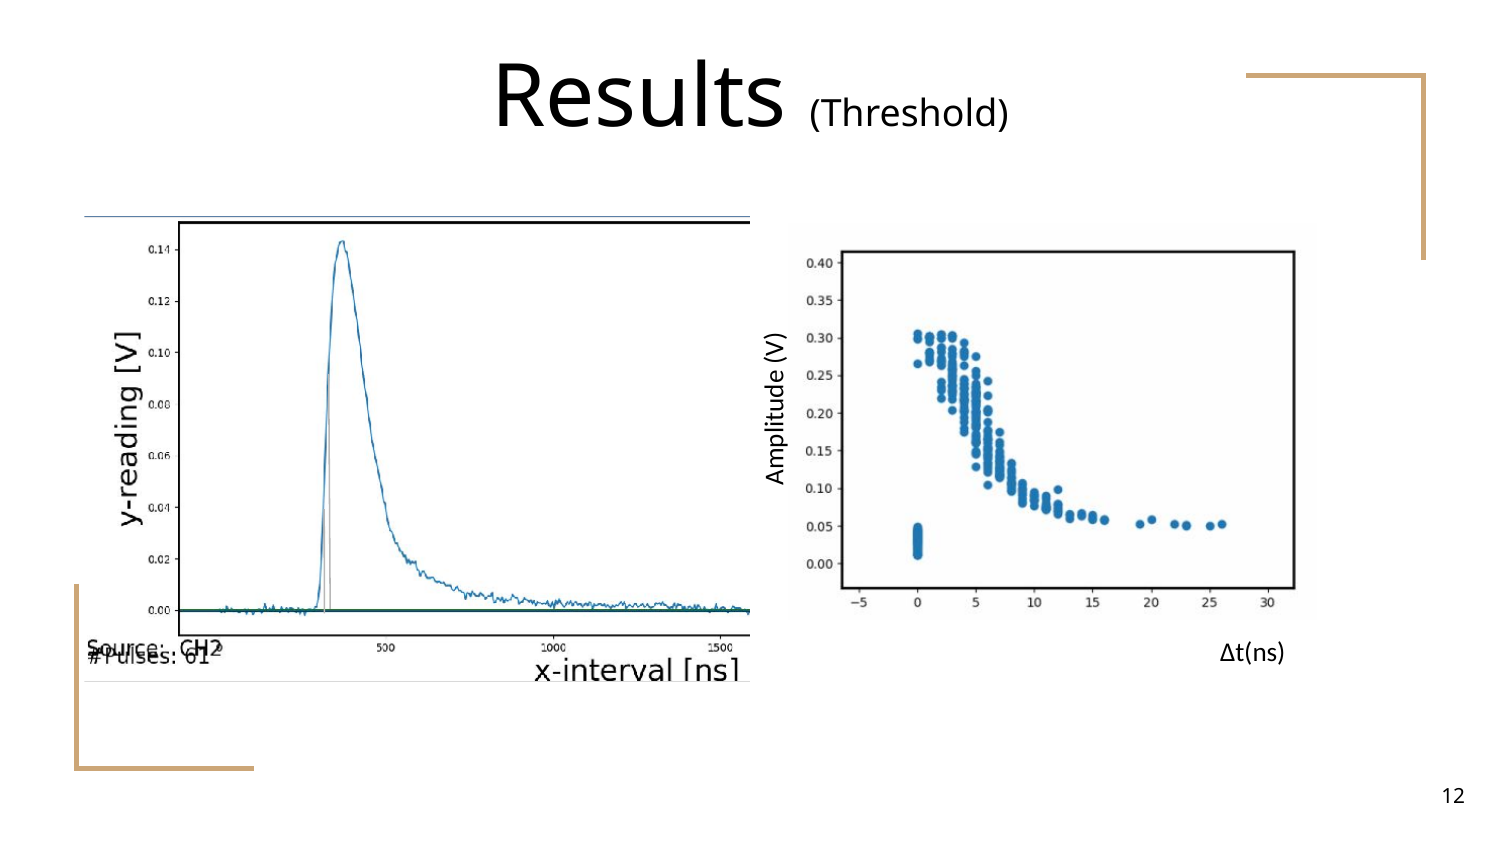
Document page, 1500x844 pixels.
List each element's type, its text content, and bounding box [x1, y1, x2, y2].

text_box Δt(ns) [1205, 626, 1358, 703]
slide_number <number> [1389, 764, 1480, 830]
title Results (Threshold) [126, 0, 1374, 217]
picture [788, 223, 1317, 620]
picture [84, 216, 750, 682]
text_box Amplitude (V) [748, 256, 791, 501]
